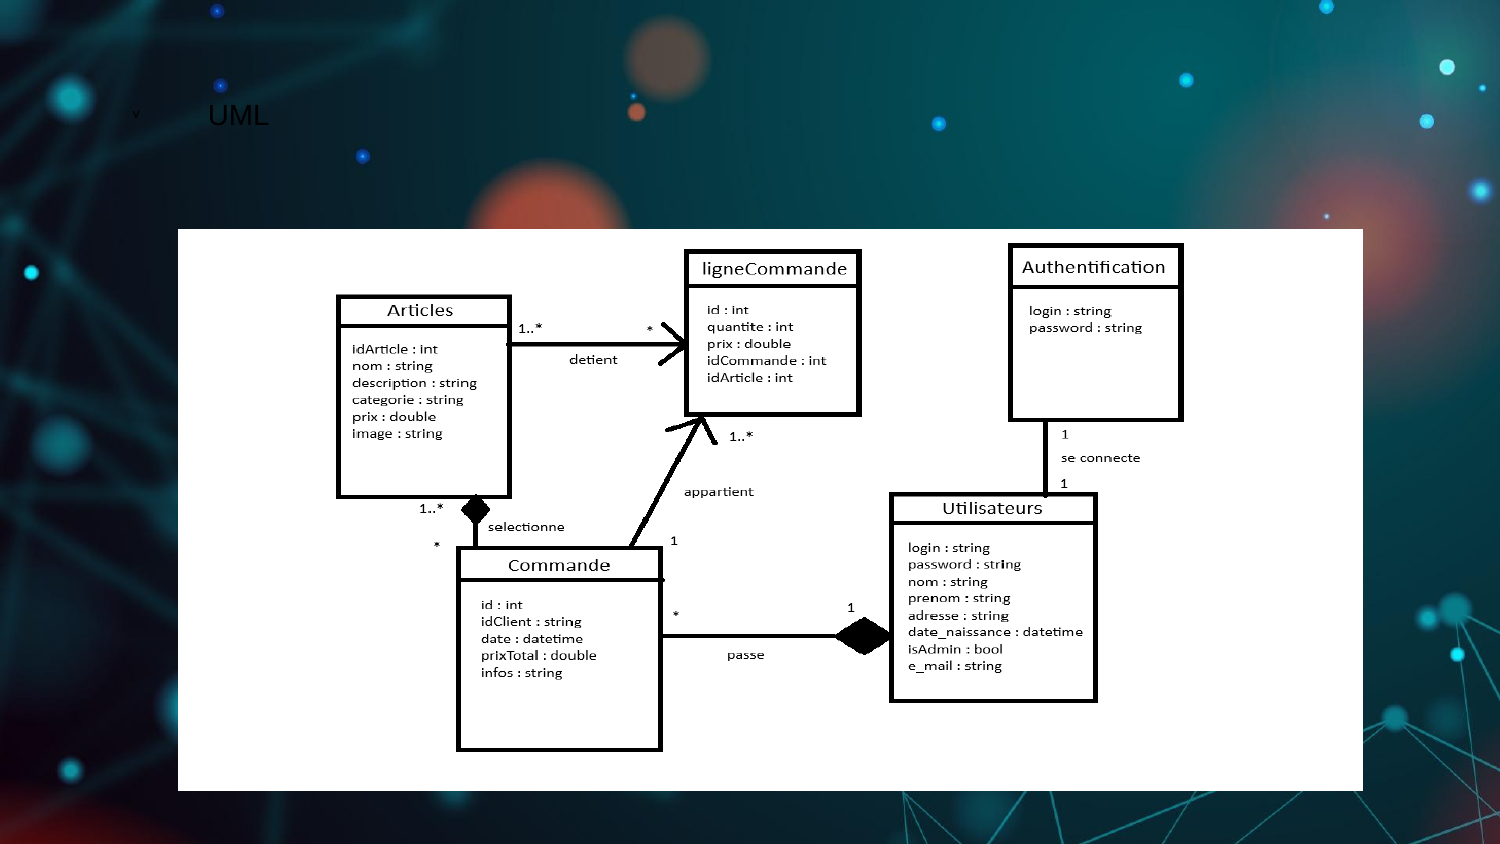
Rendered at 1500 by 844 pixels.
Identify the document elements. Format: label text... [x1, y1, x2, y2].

picture [1463, 552, 1474, 556]
picture [1413, 577, 1424, 581]
picture [1370, 577, 1386, 581]
picture [1426, 552, 1436, 556]
title UML [118, 88, 1036, 183]
picture [1388, 589, 1399, 593]
picture [0, 0, 1500, 844]
picture [1412, 601, 1420, 608]
picture [1438, 564, 1449, 571]
picture [1438, 589, 1447, 594]
